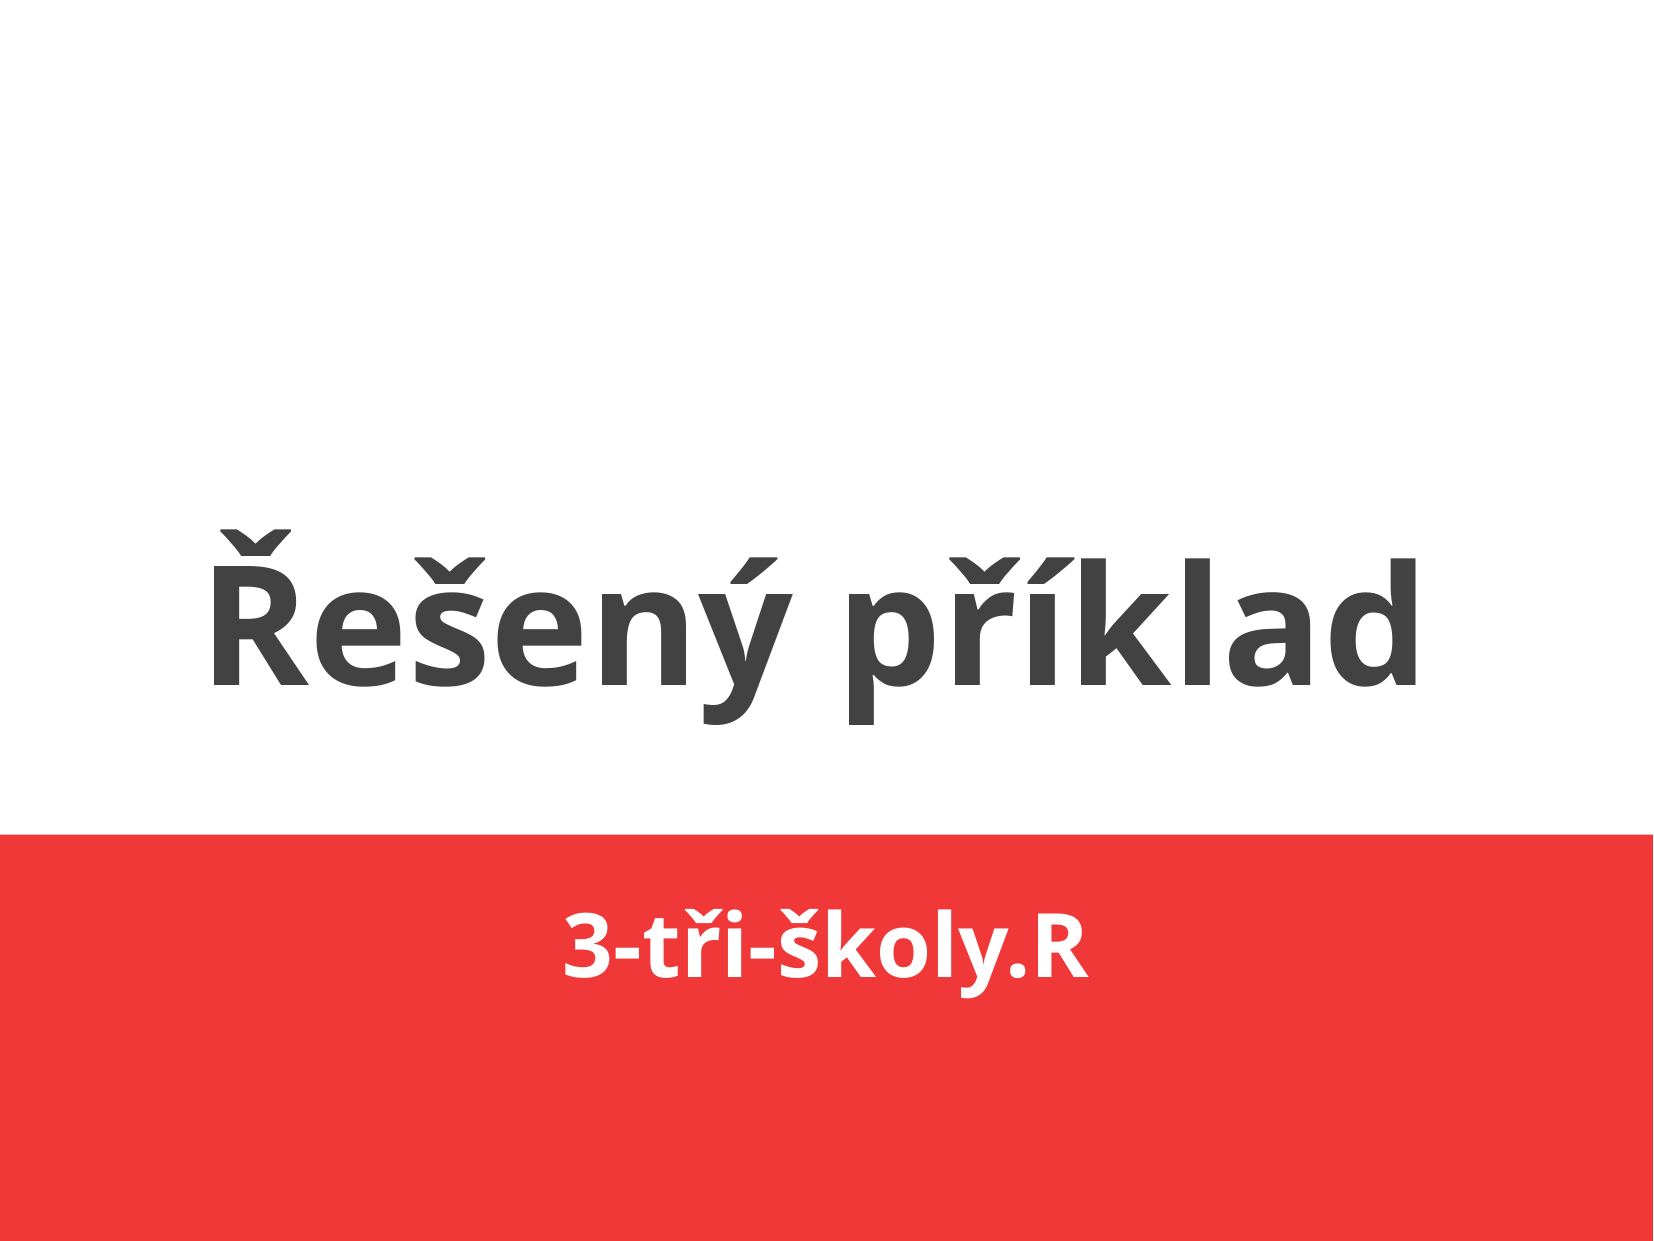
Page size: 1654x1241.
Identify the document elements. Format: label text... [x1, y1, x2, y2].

list 3-tři-školy.R [82, 881, 1571, 1010]
title Řešený příklad [70, 517, 1559, 725]
